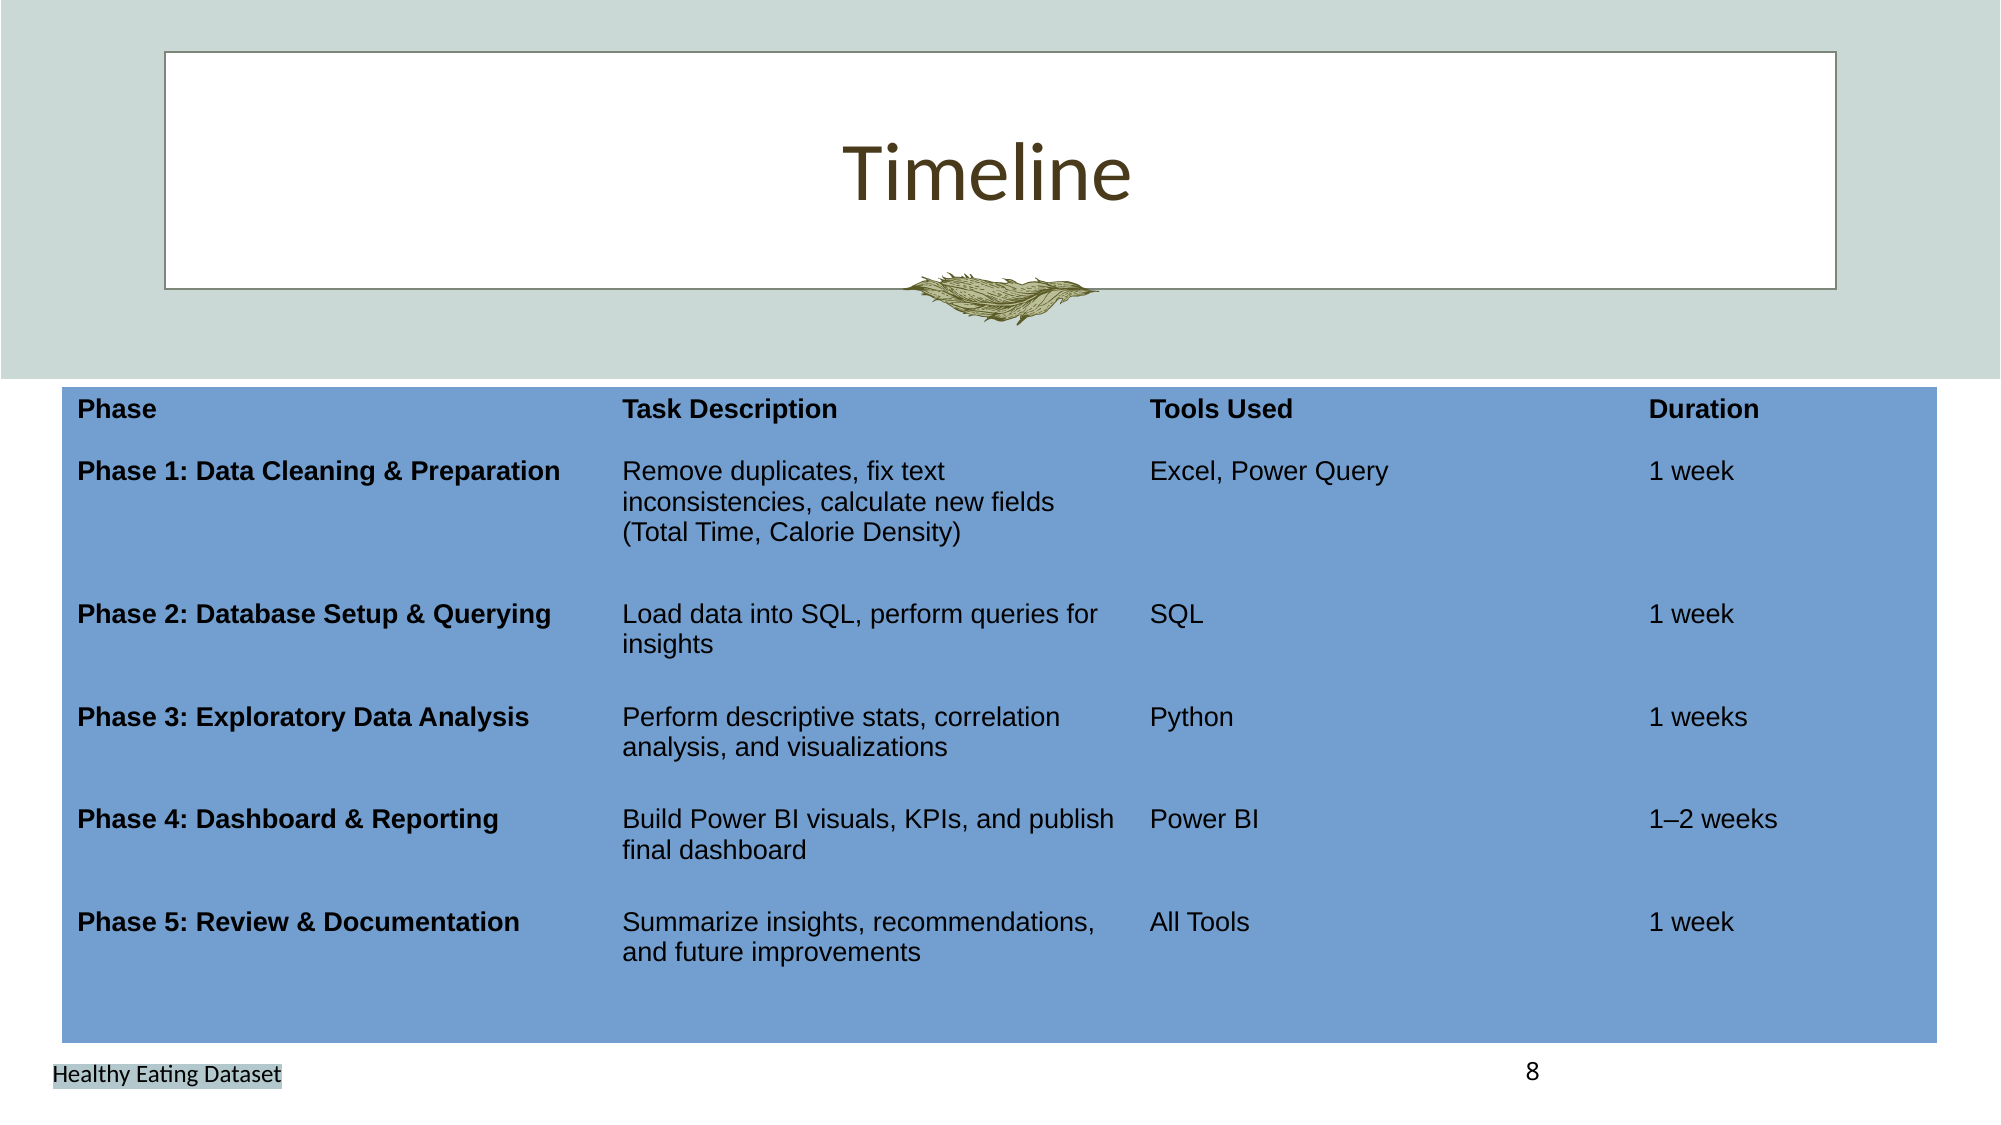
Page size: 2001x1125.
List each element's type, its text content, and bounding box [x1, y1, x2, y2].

table_cell Phase 3: Exploratory Data Analysis [62, 694, 608, 797]
table_cell 1 week [1634, 900, 1937, 1043]
table_cell SQL [1135, 592, 1634, 694]
table_cell Phase 1: Data Cleaning & Preparation [62, 449, 608, 592]
table_cell All Tools [1135, 900, 1634, 1043]
text_box Healthy Eating Dataset [37, 1042, 713, 1103]
table_header Task Description [608, 387, 1135, 449]
table_cell Remove duplicates, fix text inconsistencies, calculate new fields (Total Time, Calorie Density) [608, 449, 1135, 592]
text_box [1510, 1042, 1961, 1103]
table_cell Python [1135, 694, 1634, 797]
title Timeline [62, 62, 1938, 280]
table_cell 1–2 weeks [1634, 797, 1937, 900]
table_header Tools Used [1135, 387, 1634, 449]
table_cell Phase 5: Review & Documentation [62, 900, 608, 1043]
table_cell Summarize insights, recommendations, and future improvements [608, 900, 1135, 1043]
table_cell Phase 4: Dashboard & Reporting [62, 797, 608, 900]
table_cell Excel, Power Query [1135, 449, 1634, 592]
table_header Phase [62, 387, 608, 449]
table_cell Phase 2: Database Setup & Querying [62, 592, 608, 694]
table_cell Load data into SQL, perform queries for insights [608, 592, 1135, 694]
table_cell Perform descriptive stats, correlation analysis, and visualizations [608, 694, 1135, 797]
table_cell Power BI [1135, 797, 1634, 900]
table_cell 1 week [1634, 449, 1937, 592]
table_cell 1 weeks [1634, 694, 1937, 797]
table_cell Build Power BI visuals, KPIs, and publish final dashboard [608, 797, 1135, 900]
table_cell 1 week [1634, 592, 1937, 694]
table_header Duration [1634, 387, 1937, 449]
